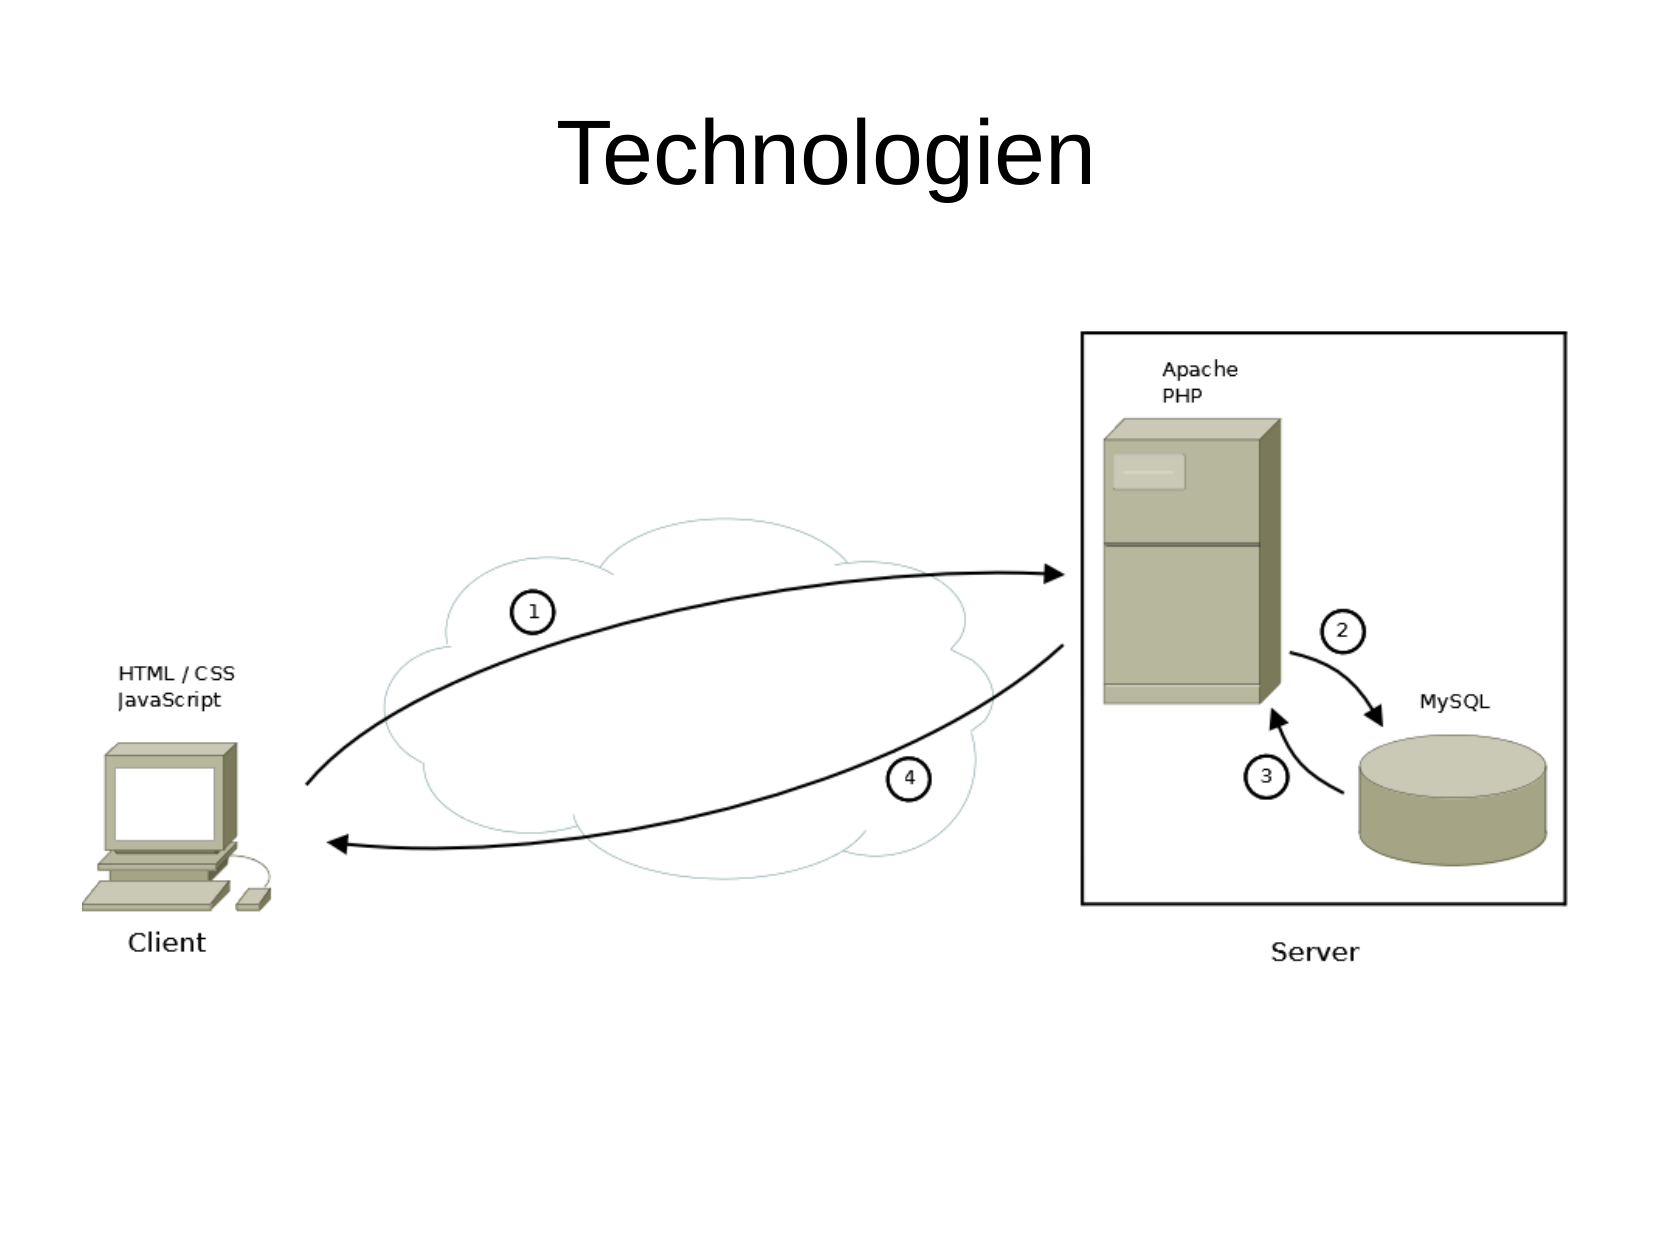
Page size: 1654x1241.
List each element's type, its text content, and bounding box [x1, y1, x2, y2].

picture [82, 330, 1571, 970]
title Technologien [82, 49, 1571, 257]
